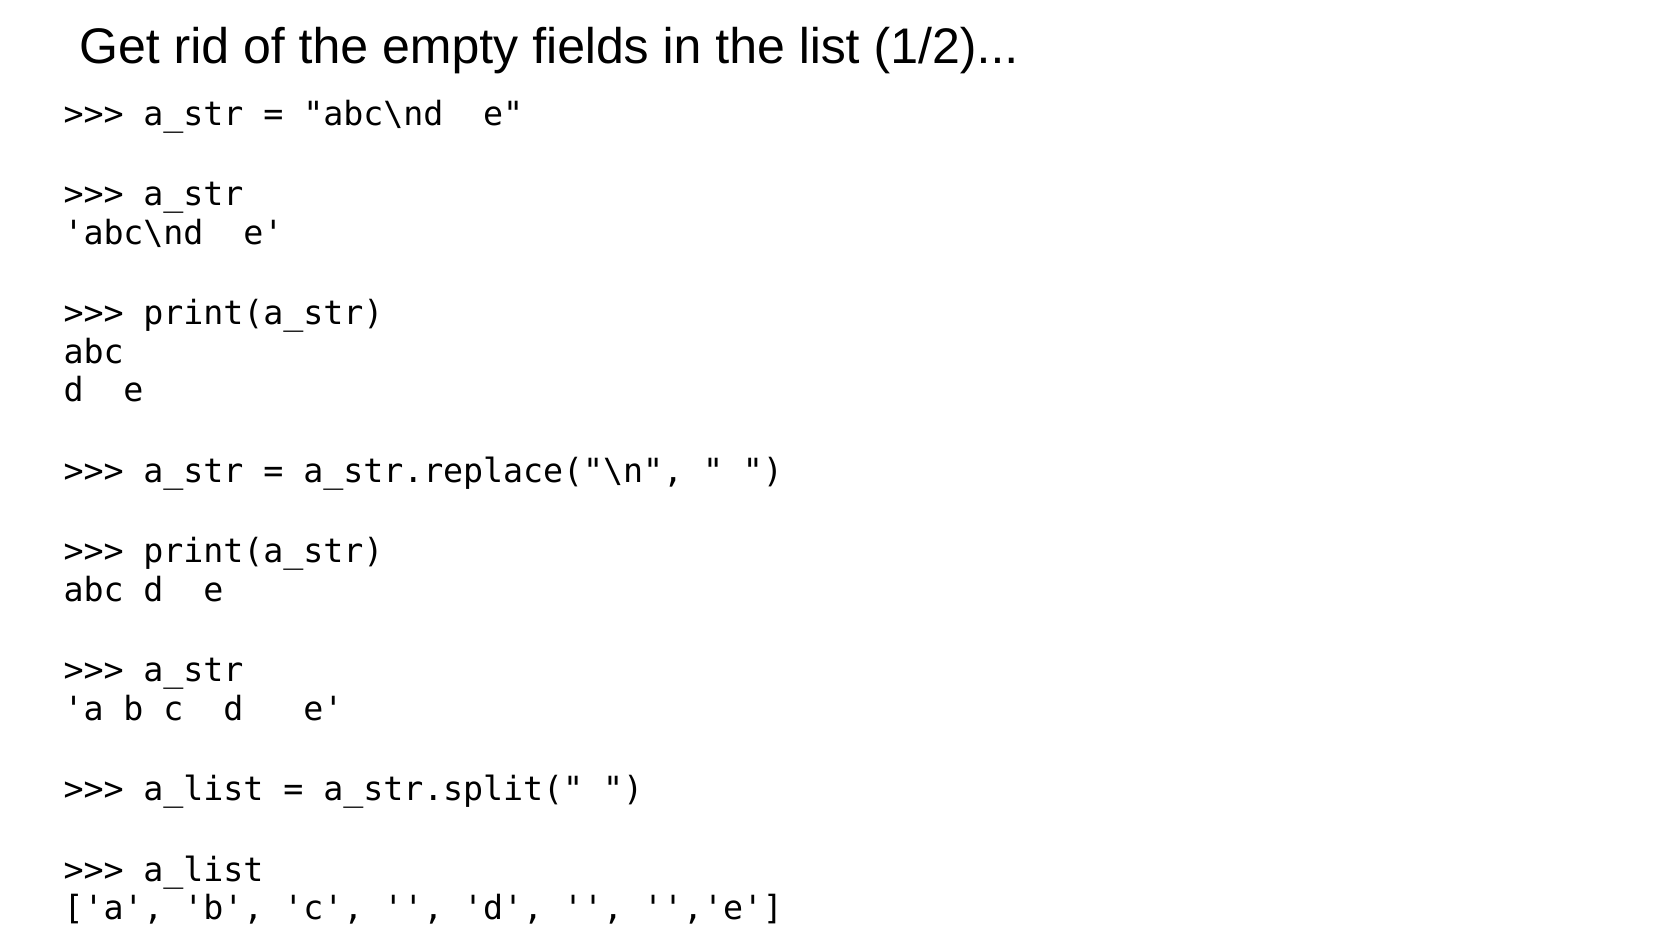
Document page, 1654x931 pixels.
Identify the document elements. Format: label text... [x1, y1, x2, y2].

list Get rid of the empty fields in the list (1/2)... [79, 18, 1568, 131]
text_box >>> a_str = "abc\nd e" >>> a_str 'abc\nd e' >>> print(a_str) abc d e >>> a_str = a_str.replace("\n", " ") >>> print(a_str) abc d e >>> a_str 'a b c d e' >>> a_list = a_str.split(" ") >>> a_list ['a', 'b', 'c', '', 'd', '', '','e'] [48, 86, 1251, 865]
